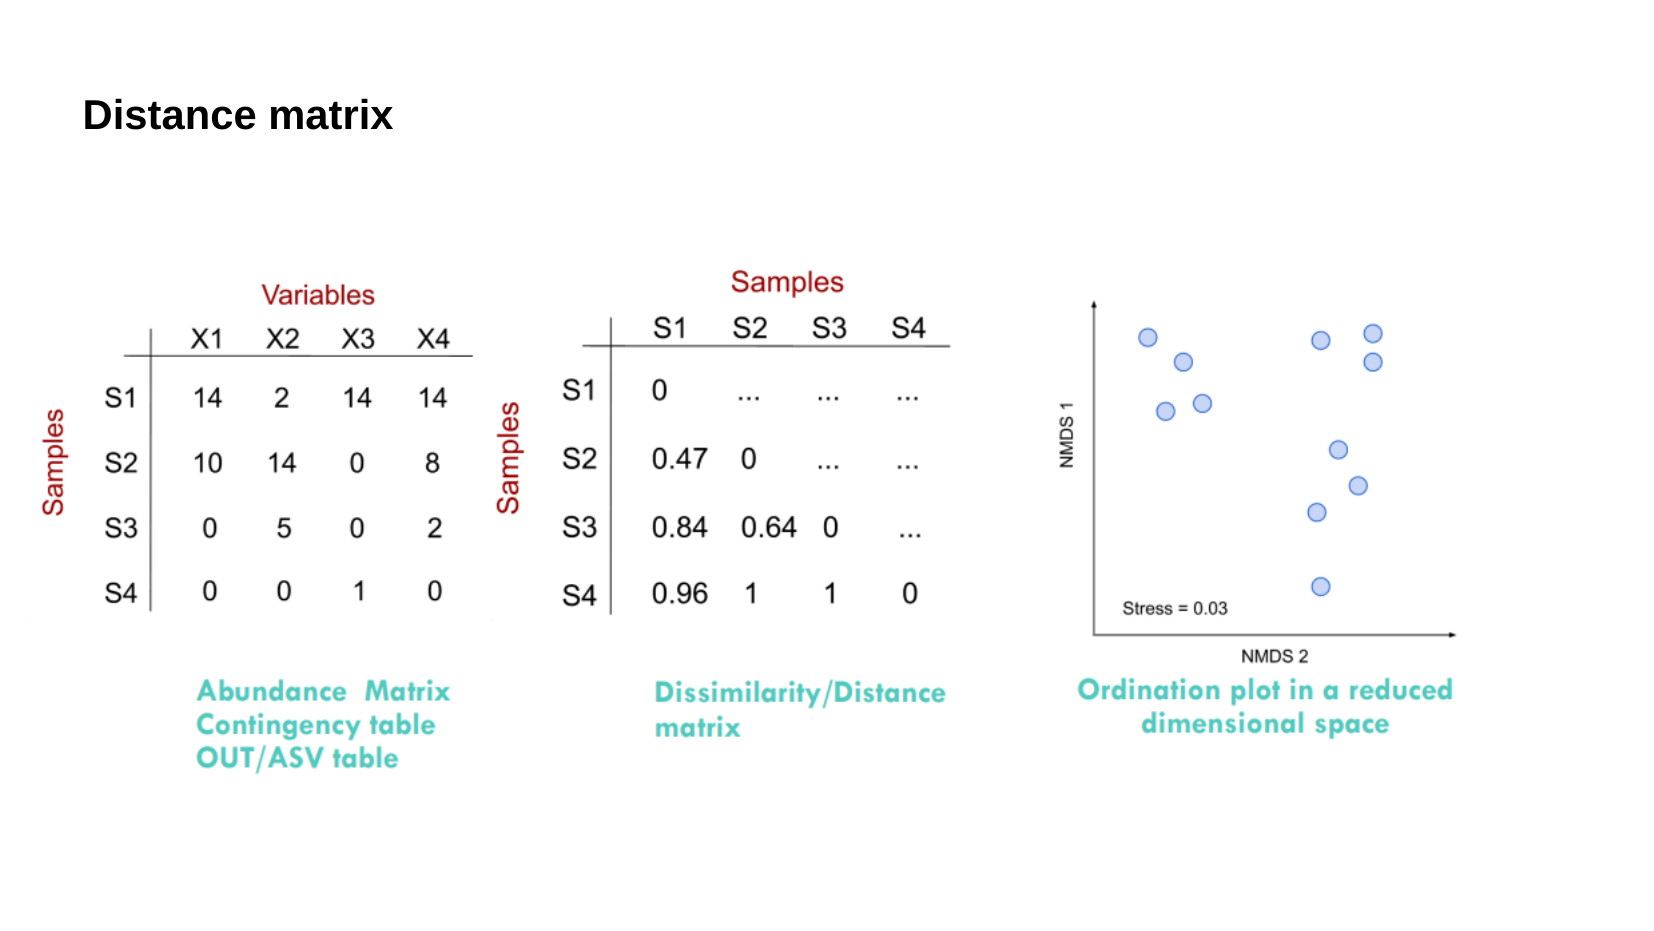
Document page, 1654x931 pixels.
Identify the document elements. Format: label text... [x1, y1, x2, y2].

picture [0, 262, 1654, 789]
title Distance matrix [82, 37, 1571, 193]
